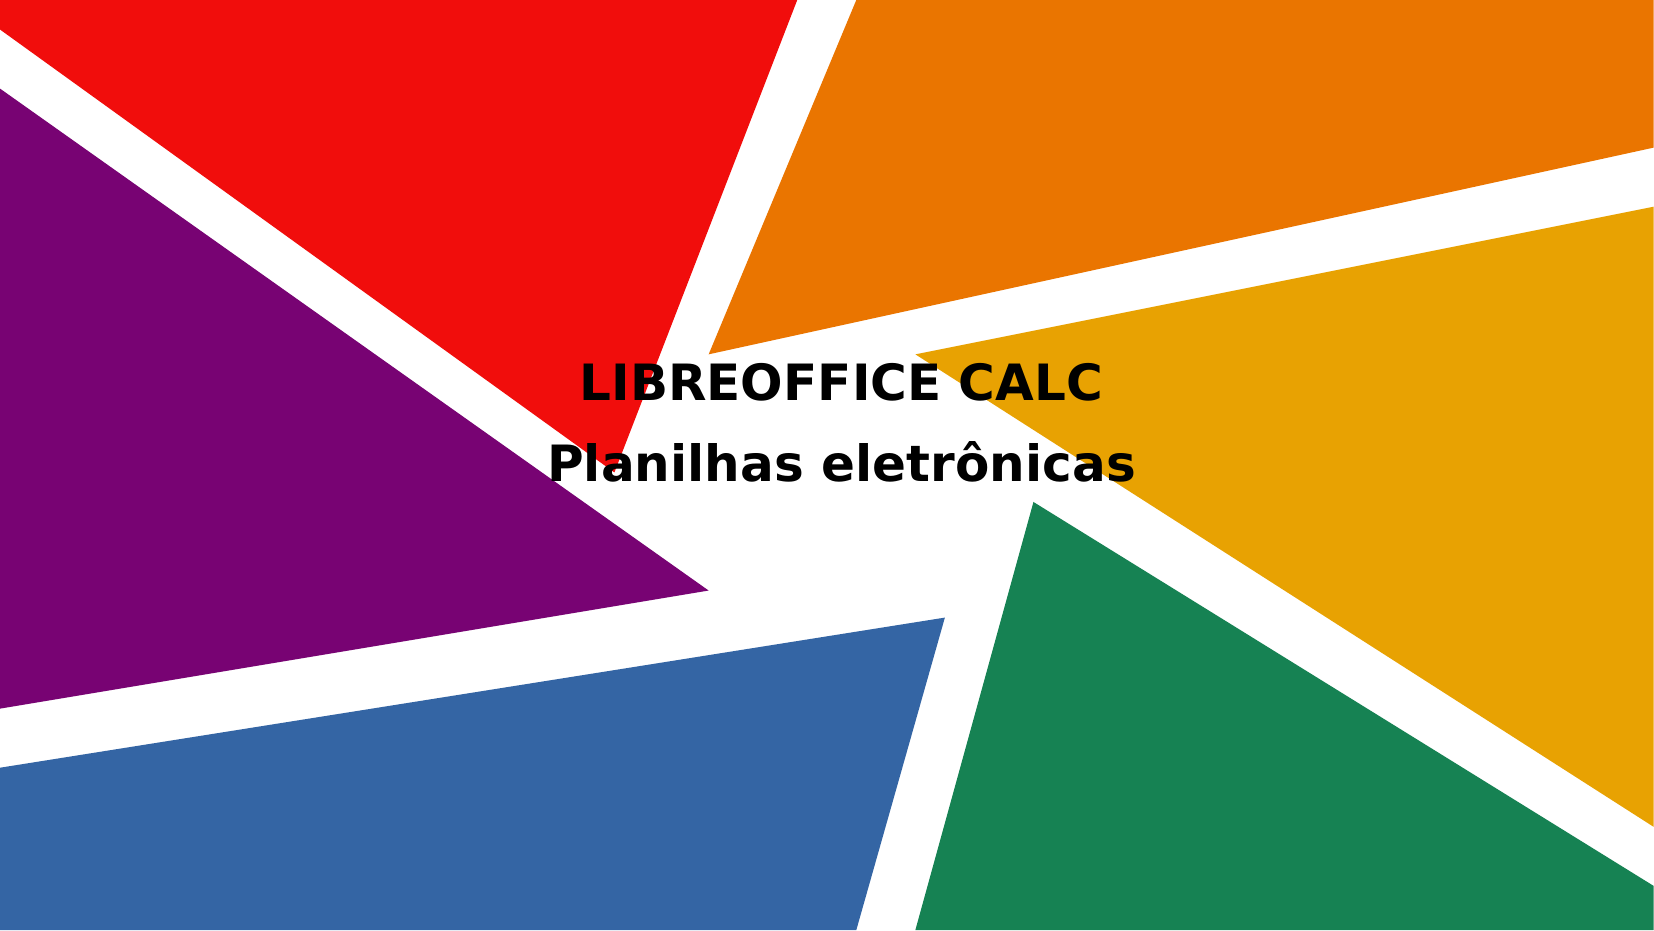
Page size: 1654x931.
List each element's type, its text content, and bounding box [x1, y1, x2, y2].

list LIBREOFFICE CALC Planilhas eletrônicas [531, 354, 1152, 532]
